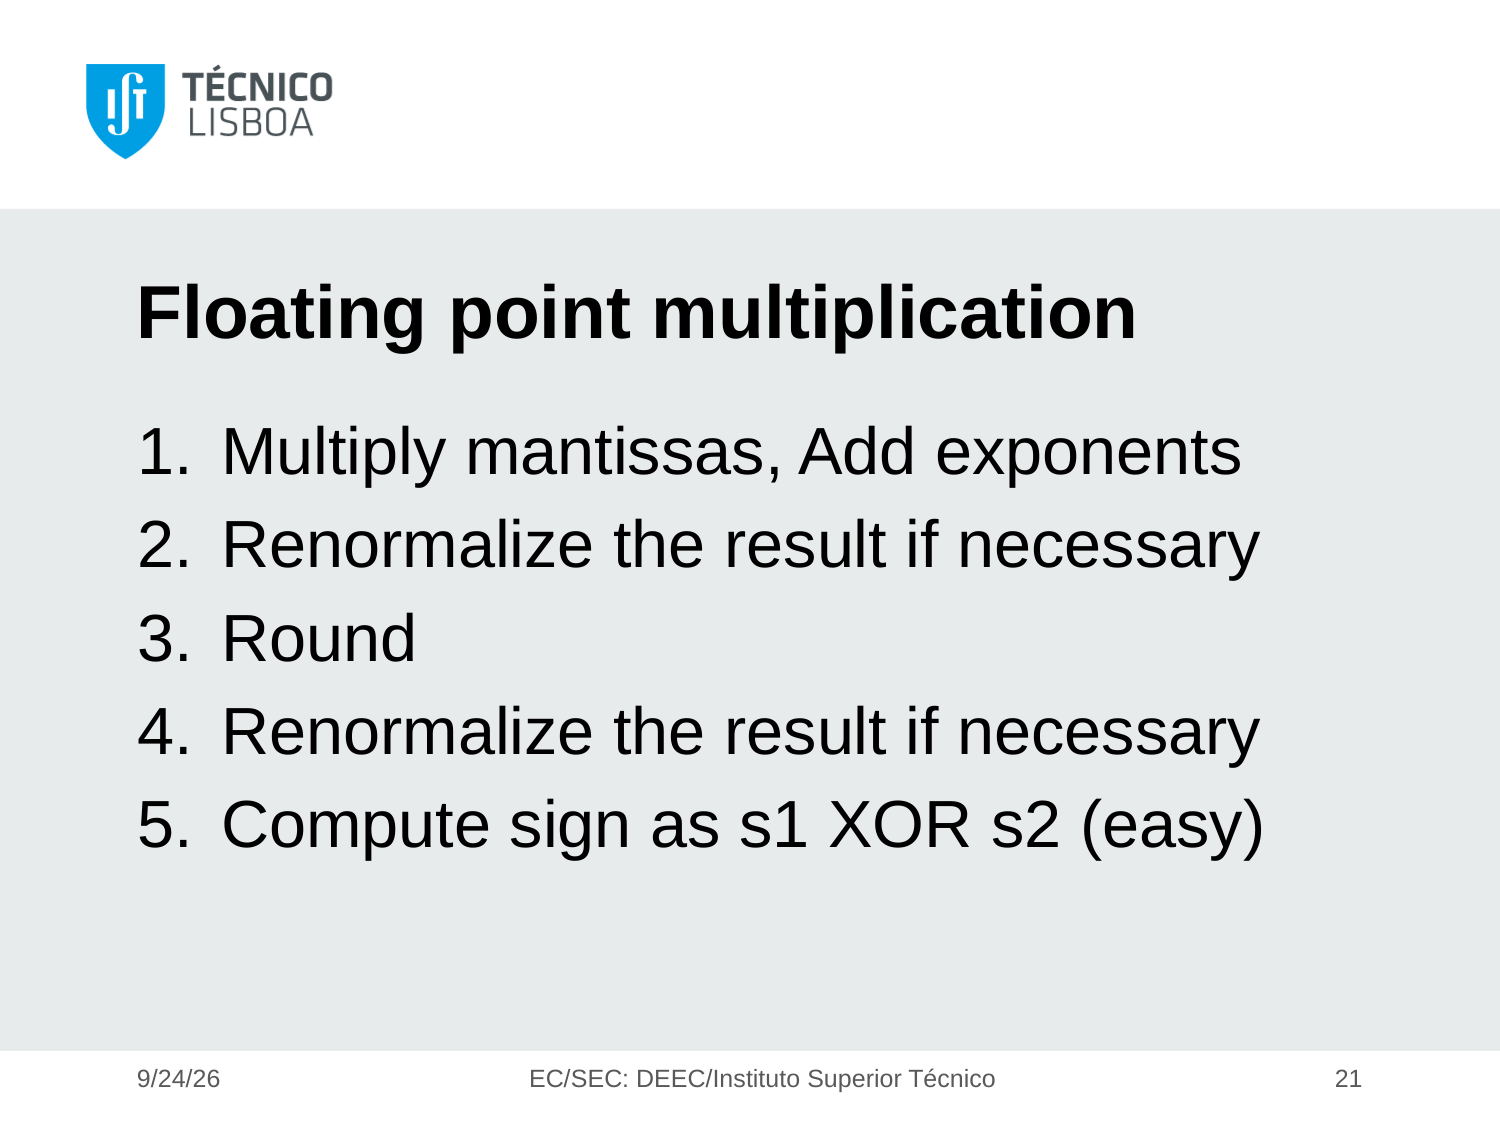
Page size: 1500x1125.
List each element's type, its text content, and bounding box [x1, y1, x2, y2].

slide_number 11/15/18 [121, 1052, 425, 1103]
picture [0, 0, 1500, 1125]
list Multiply mantissas, Add exponents Renormalize the result if necessary Round Renormalize the result if necessary Compute sign as s1 XOR s2 (easy) [121, 400, 1378, 1005]
title Floating point multiplication [121, 237, 1378, 381]
footer EC/SEC: DEEC/Instituto Superior Técnico [512, 1052, 1021, 1103]
slide_number <number> [1077, 1052, 1378, 1103]
